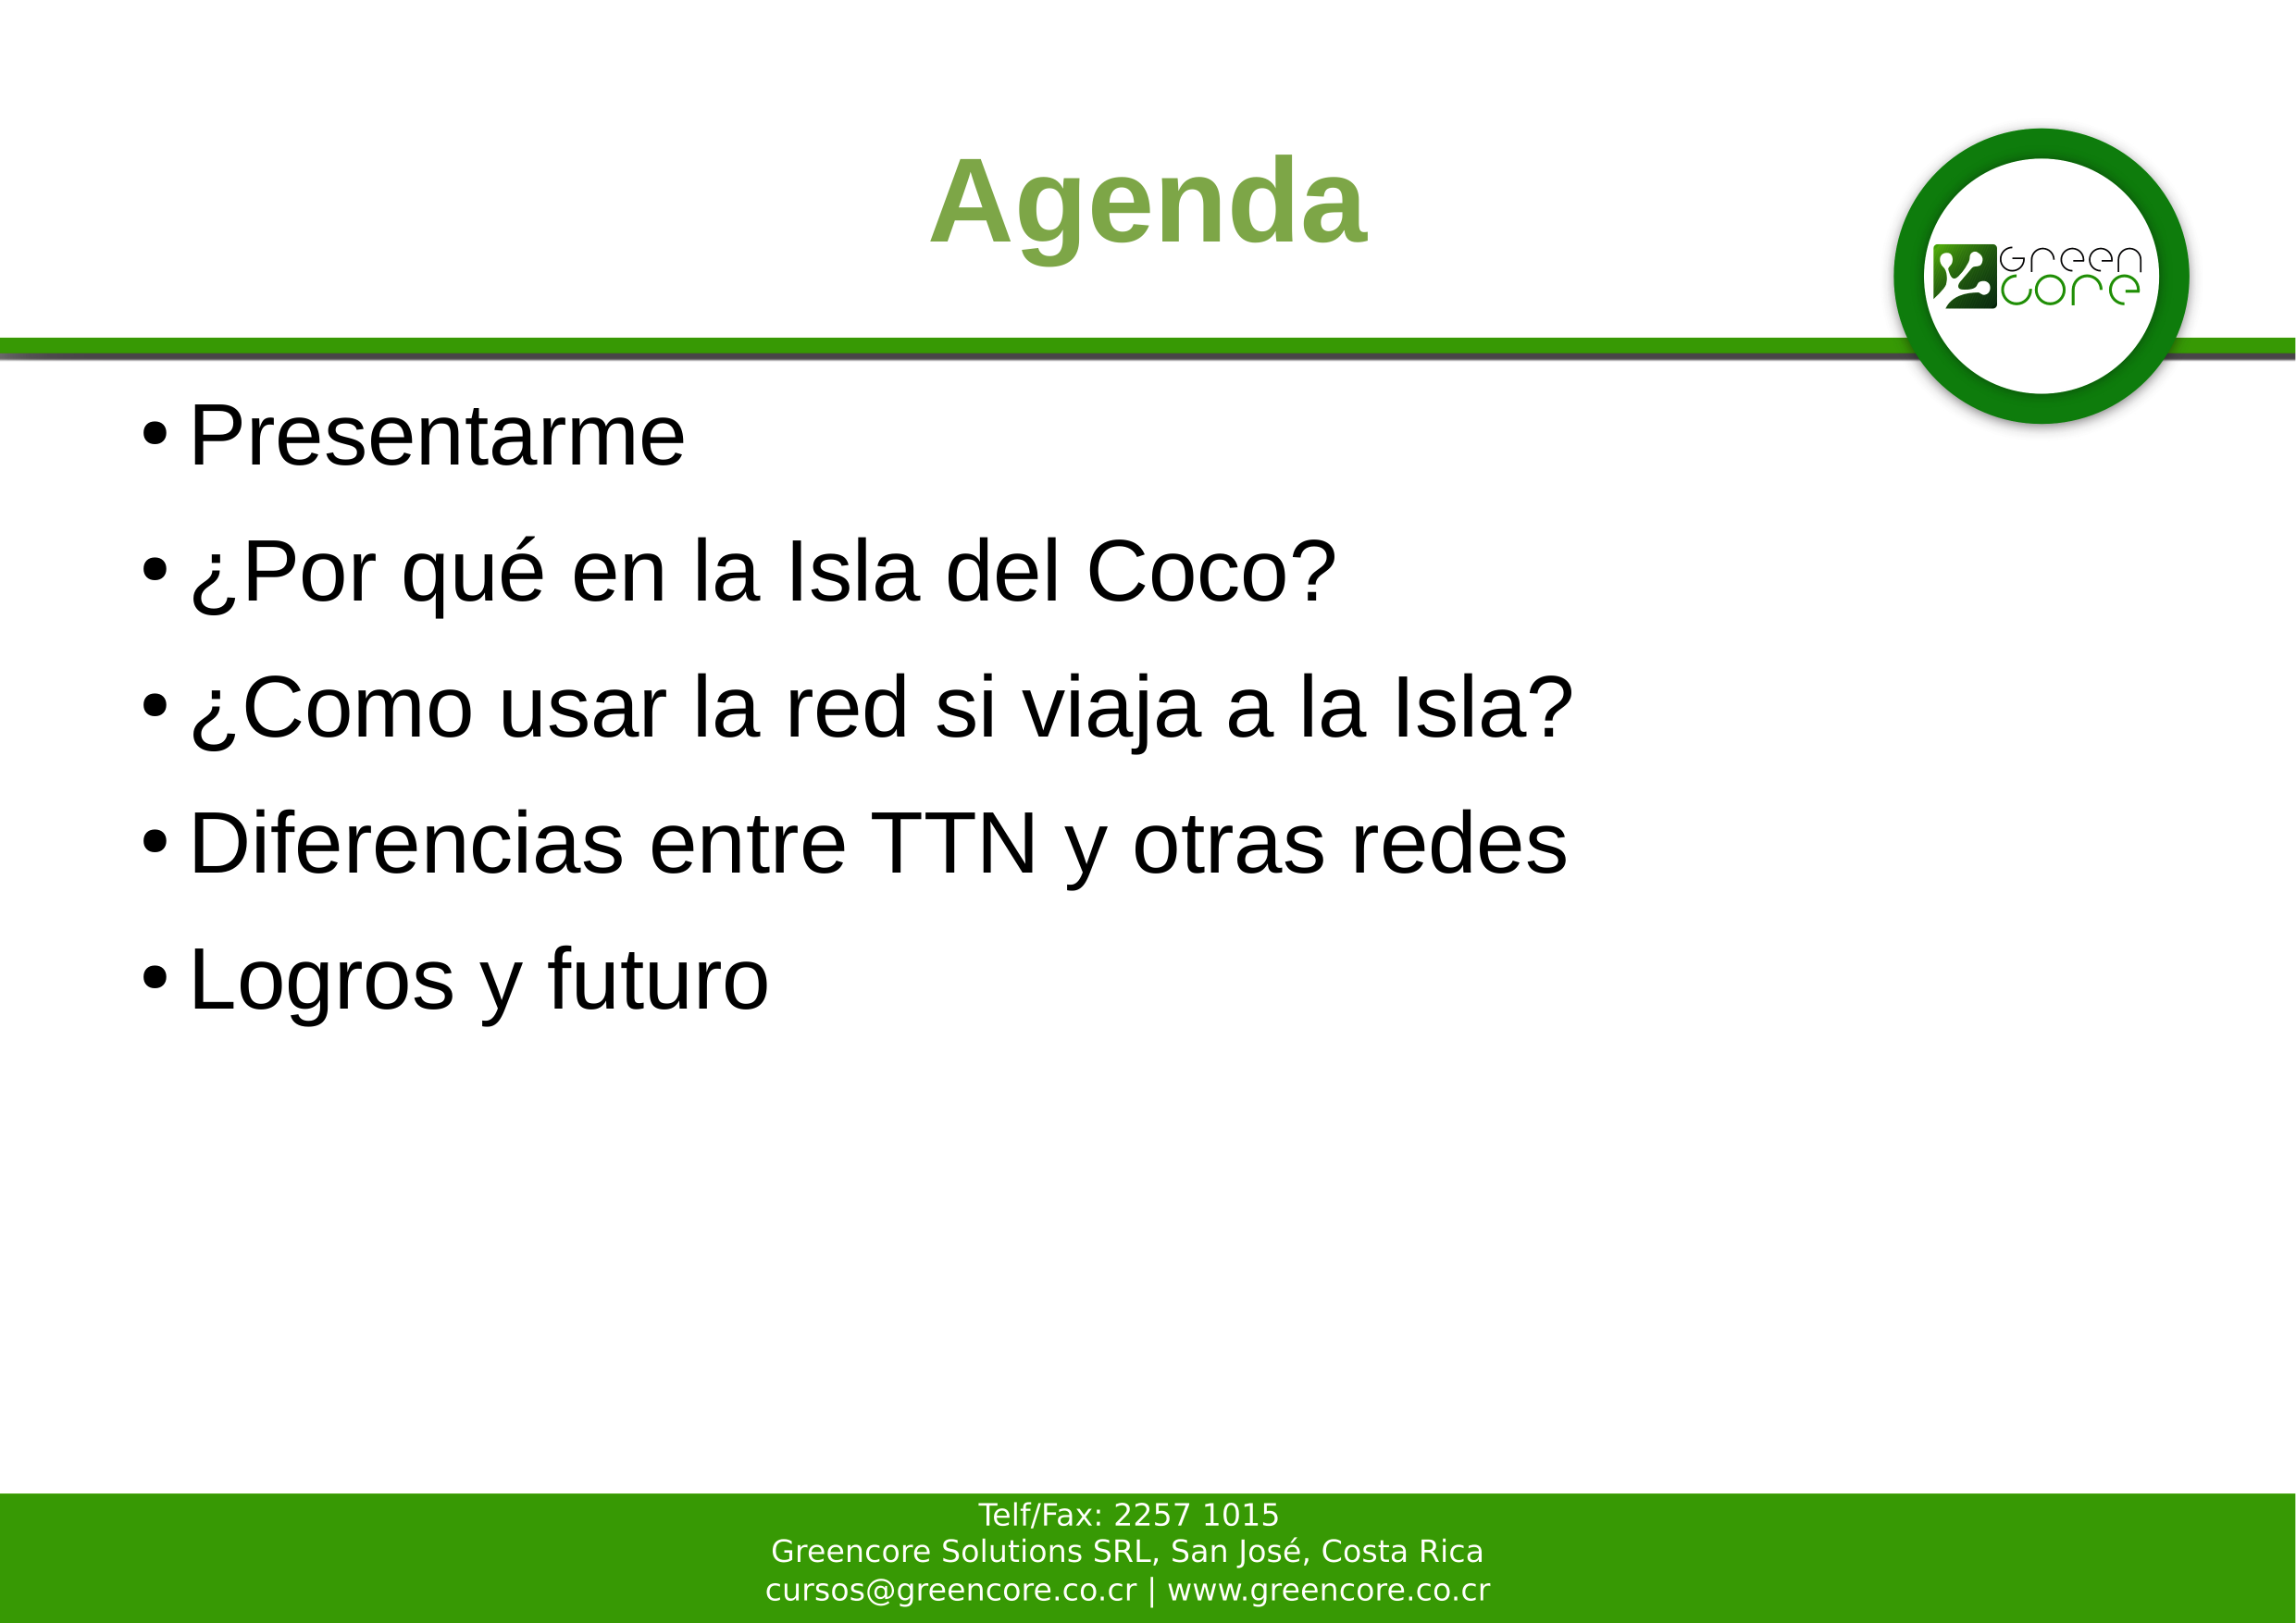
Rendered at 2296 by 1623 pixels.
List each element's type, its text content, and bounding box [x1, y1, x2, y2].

title Agenda [115, 64, 2181, 336]
list Presentarme ¿Por qué en la Isla del Coco? ¿Como usar la red si viaja a la Isla? Diferencias entre TTN y otras redes Logros y futuro [122, 386, 2190, 1623]
picture [0, 0, 2296, 1623]
